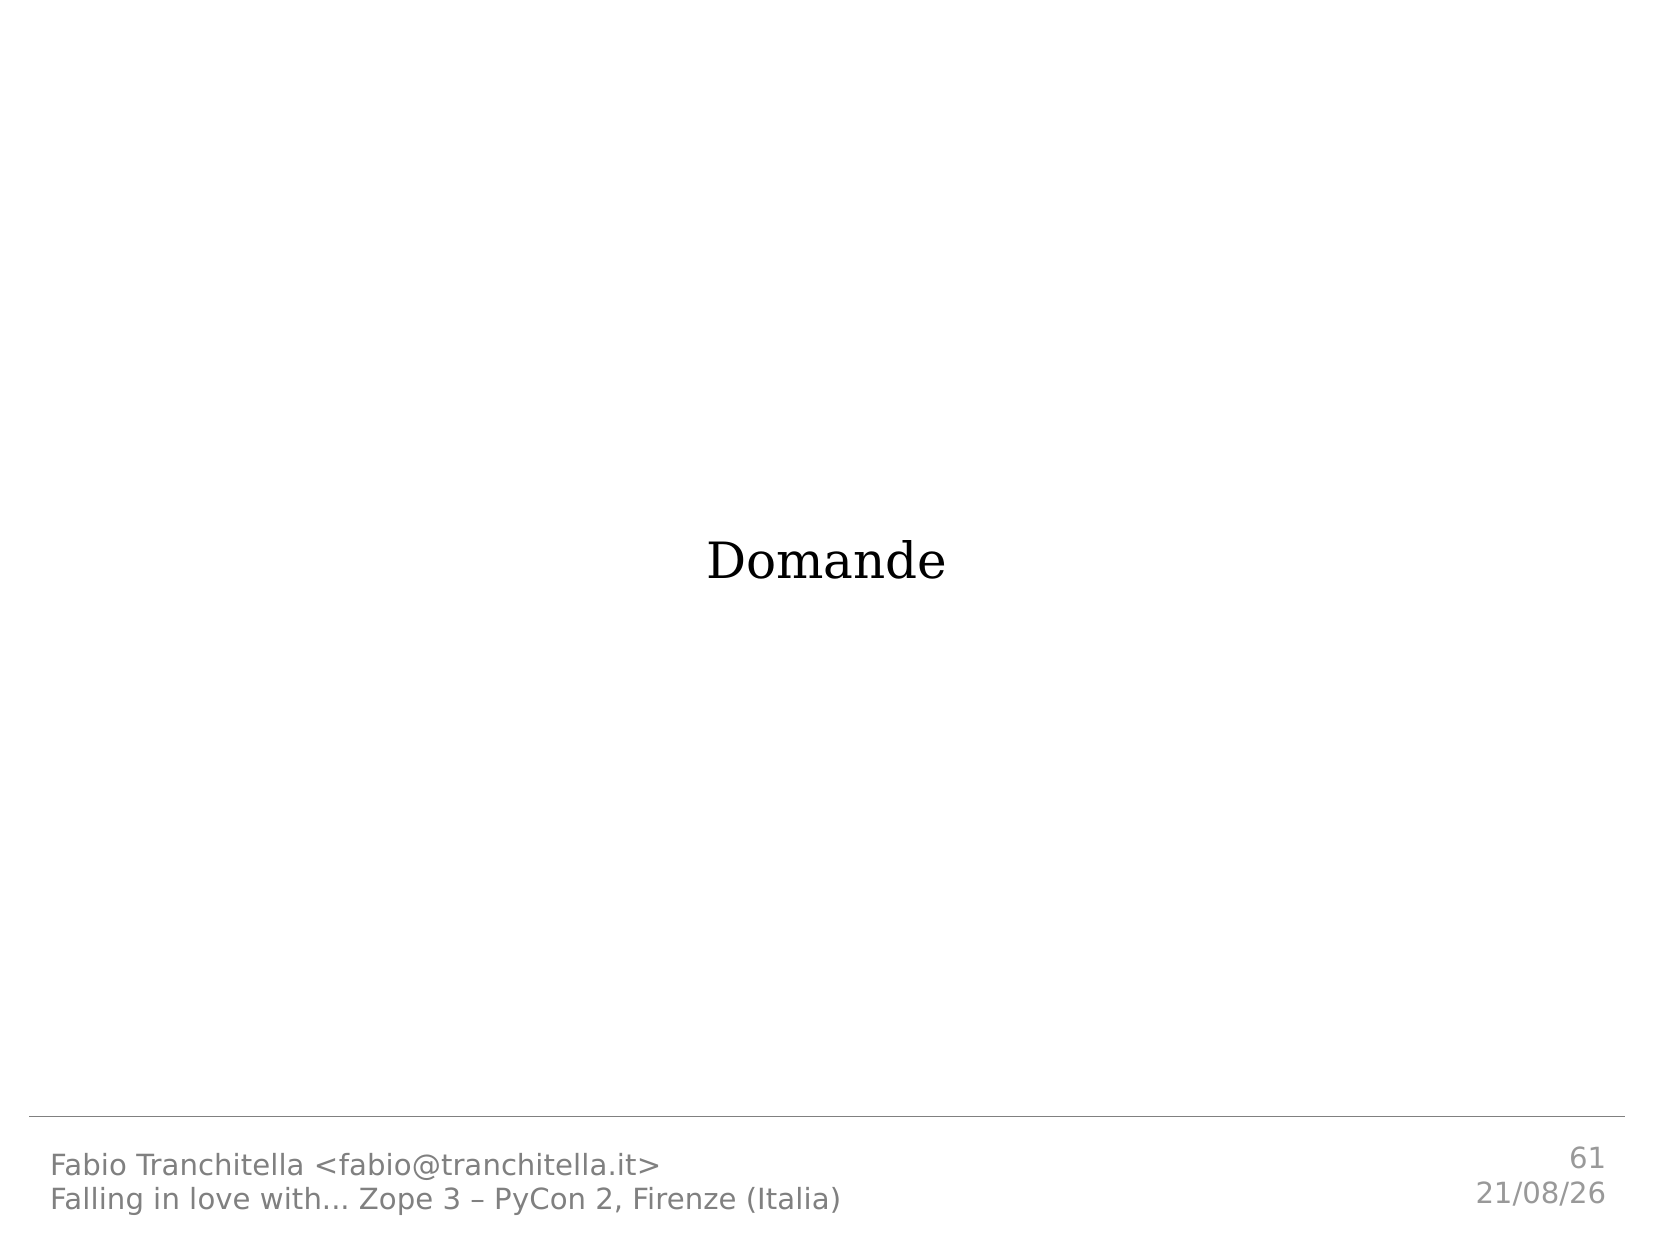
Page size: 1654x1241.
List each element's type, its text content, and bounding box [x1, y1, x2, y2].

subtitle Domande [82, 59, 1571, 1063]
